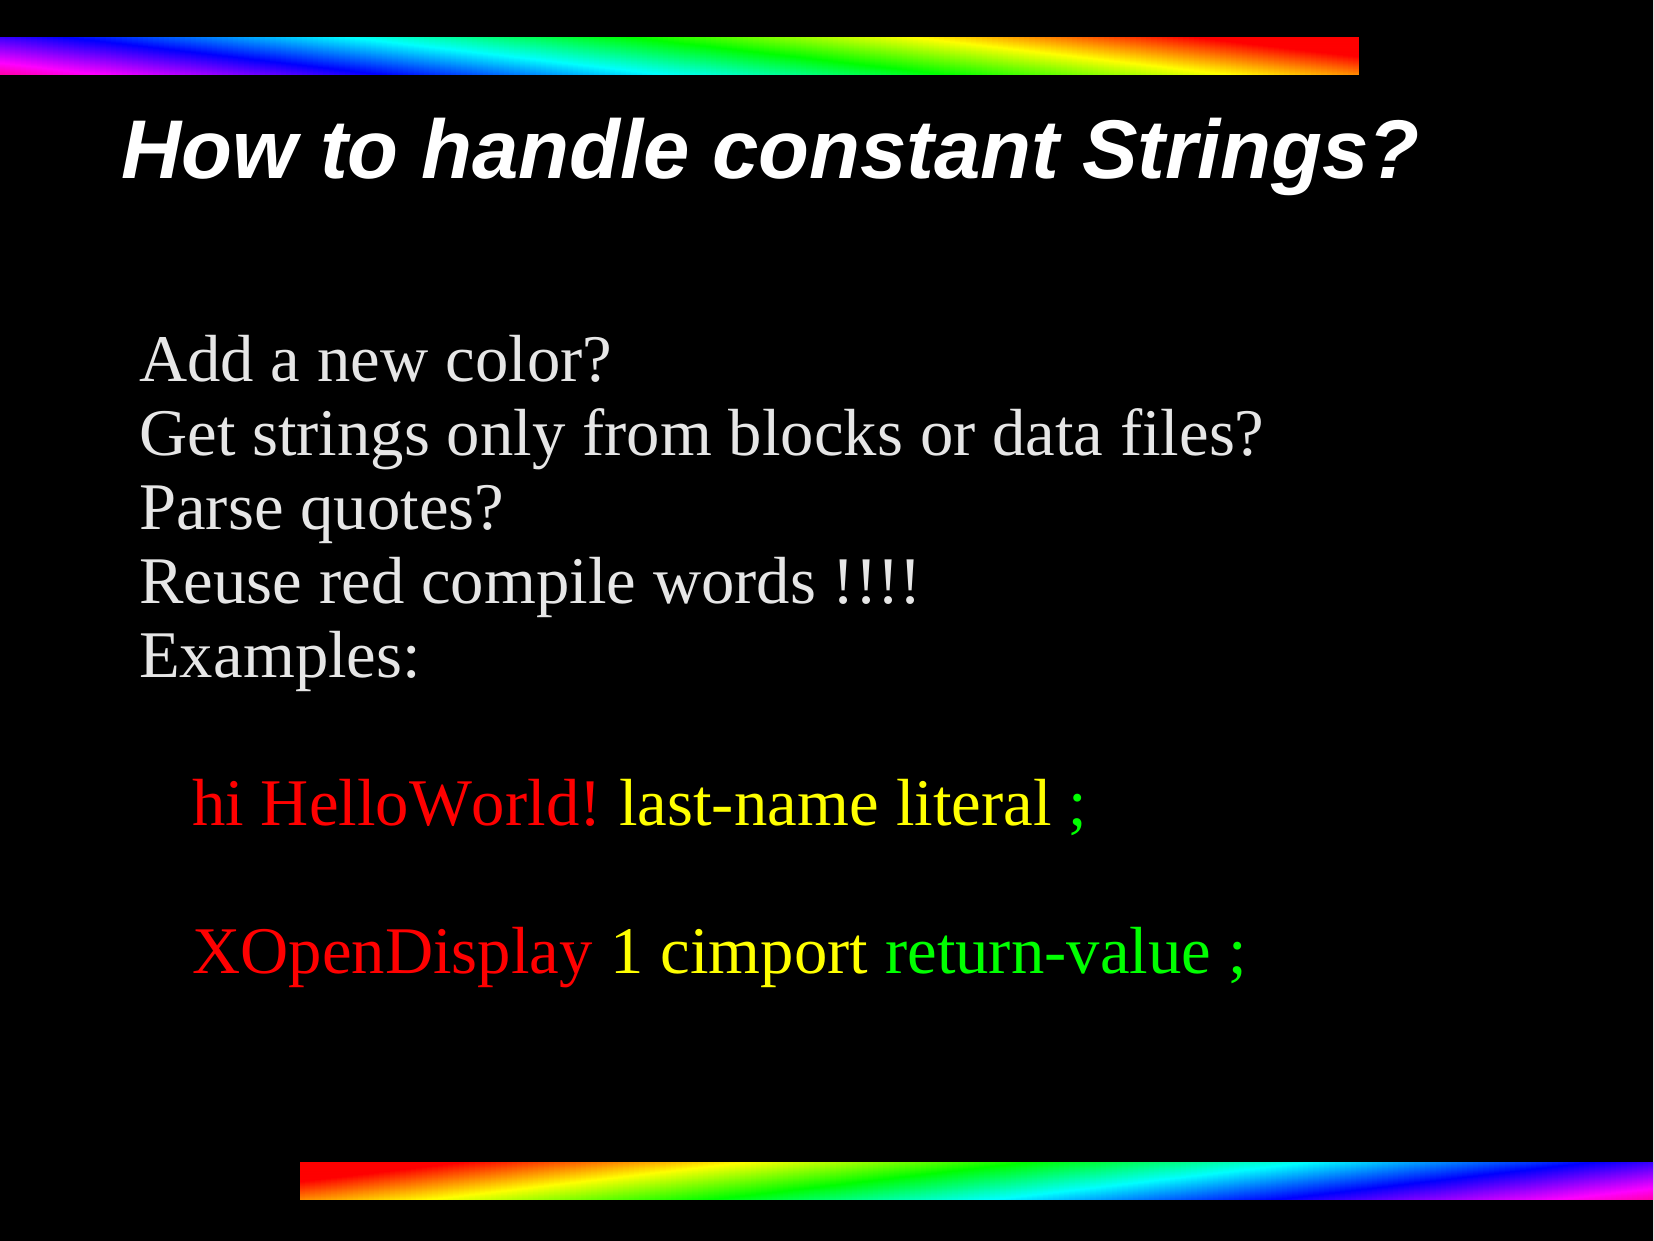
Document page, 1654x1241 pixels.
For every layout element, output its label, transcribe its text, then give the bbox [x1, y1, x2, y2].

title How to handle constant Strings? [121, 46, 1534, 254]
picture [0, 0, 1654, 1241]
list Add a new color? Get strings only from blocks or data files? Parse quotes? Reuse red compile words !!!! Examples: hi HelloWorld! last-name literal ; XOpenDisplay 1 cimport return-value ; [121, 322, 1561, 1133]
